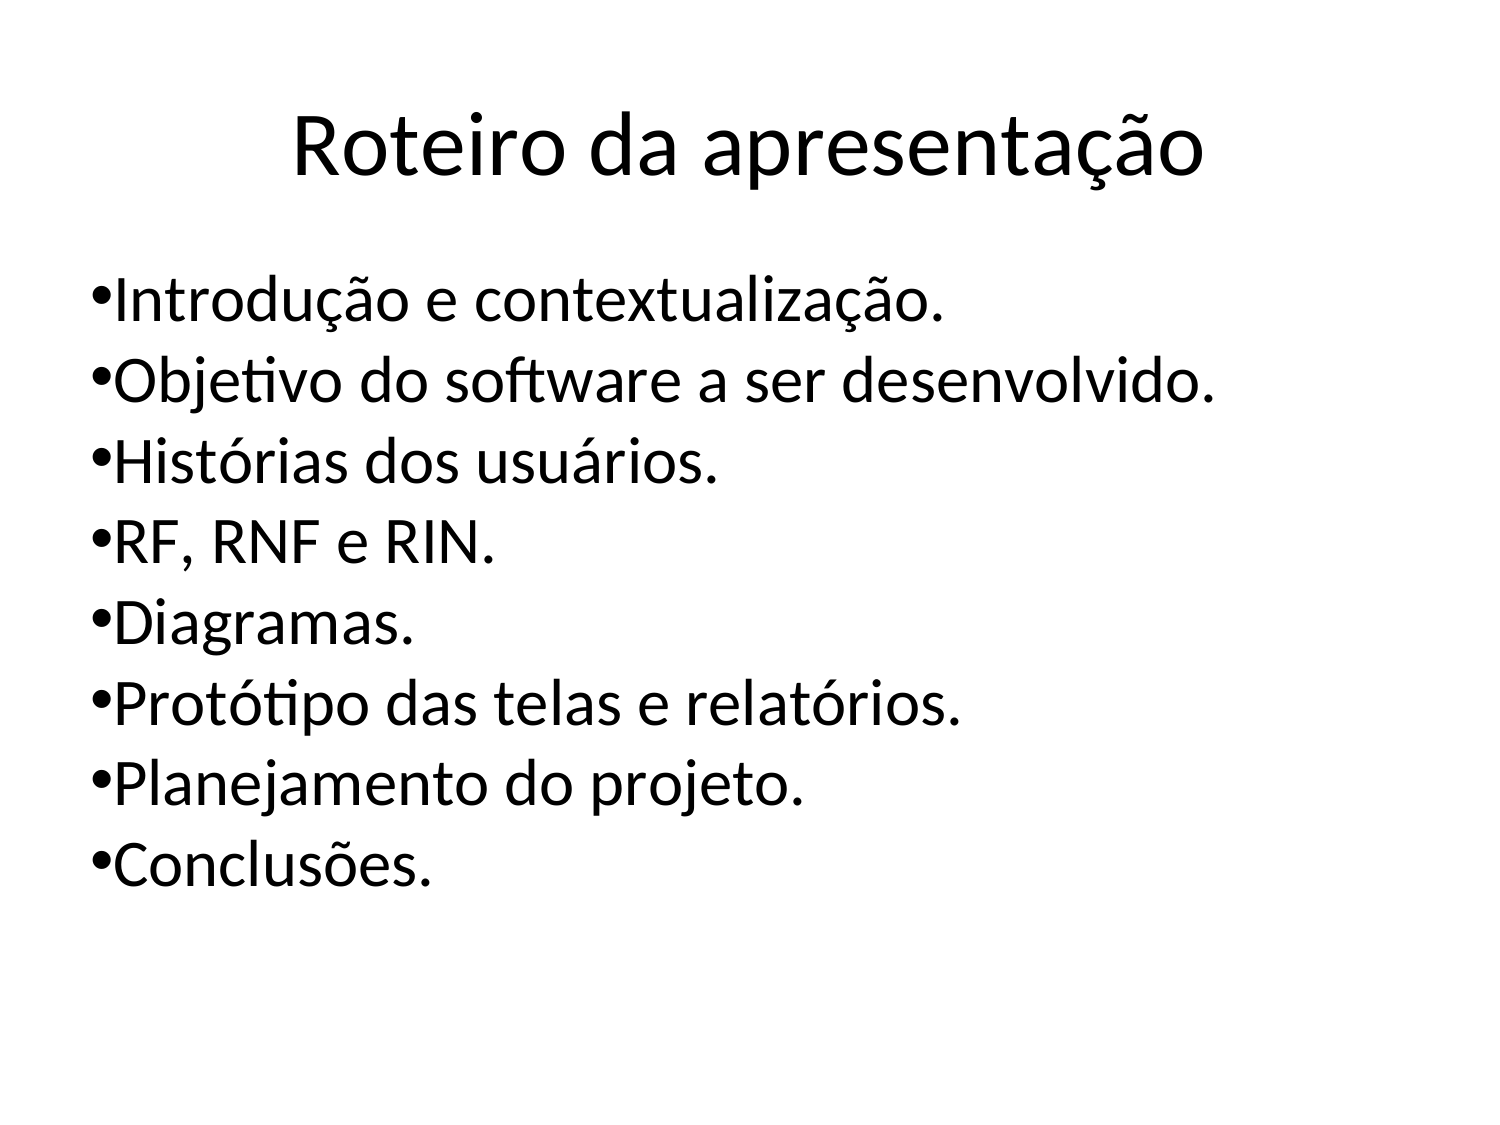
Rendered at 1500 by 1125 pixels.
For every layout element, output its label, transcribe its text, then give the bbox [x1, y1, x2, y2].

list Introdução e contextualização. Objetivo do software a ser desenvolvido. Histórias dos usuários. RF, RNF e RIN. Diagramas. Protótipo das telas e relatórios. Planejamento do projeto. Conclusões. [75, 263, 1425, 916]
title Roteiro da apresentação [75, 44, 1425, 233]
